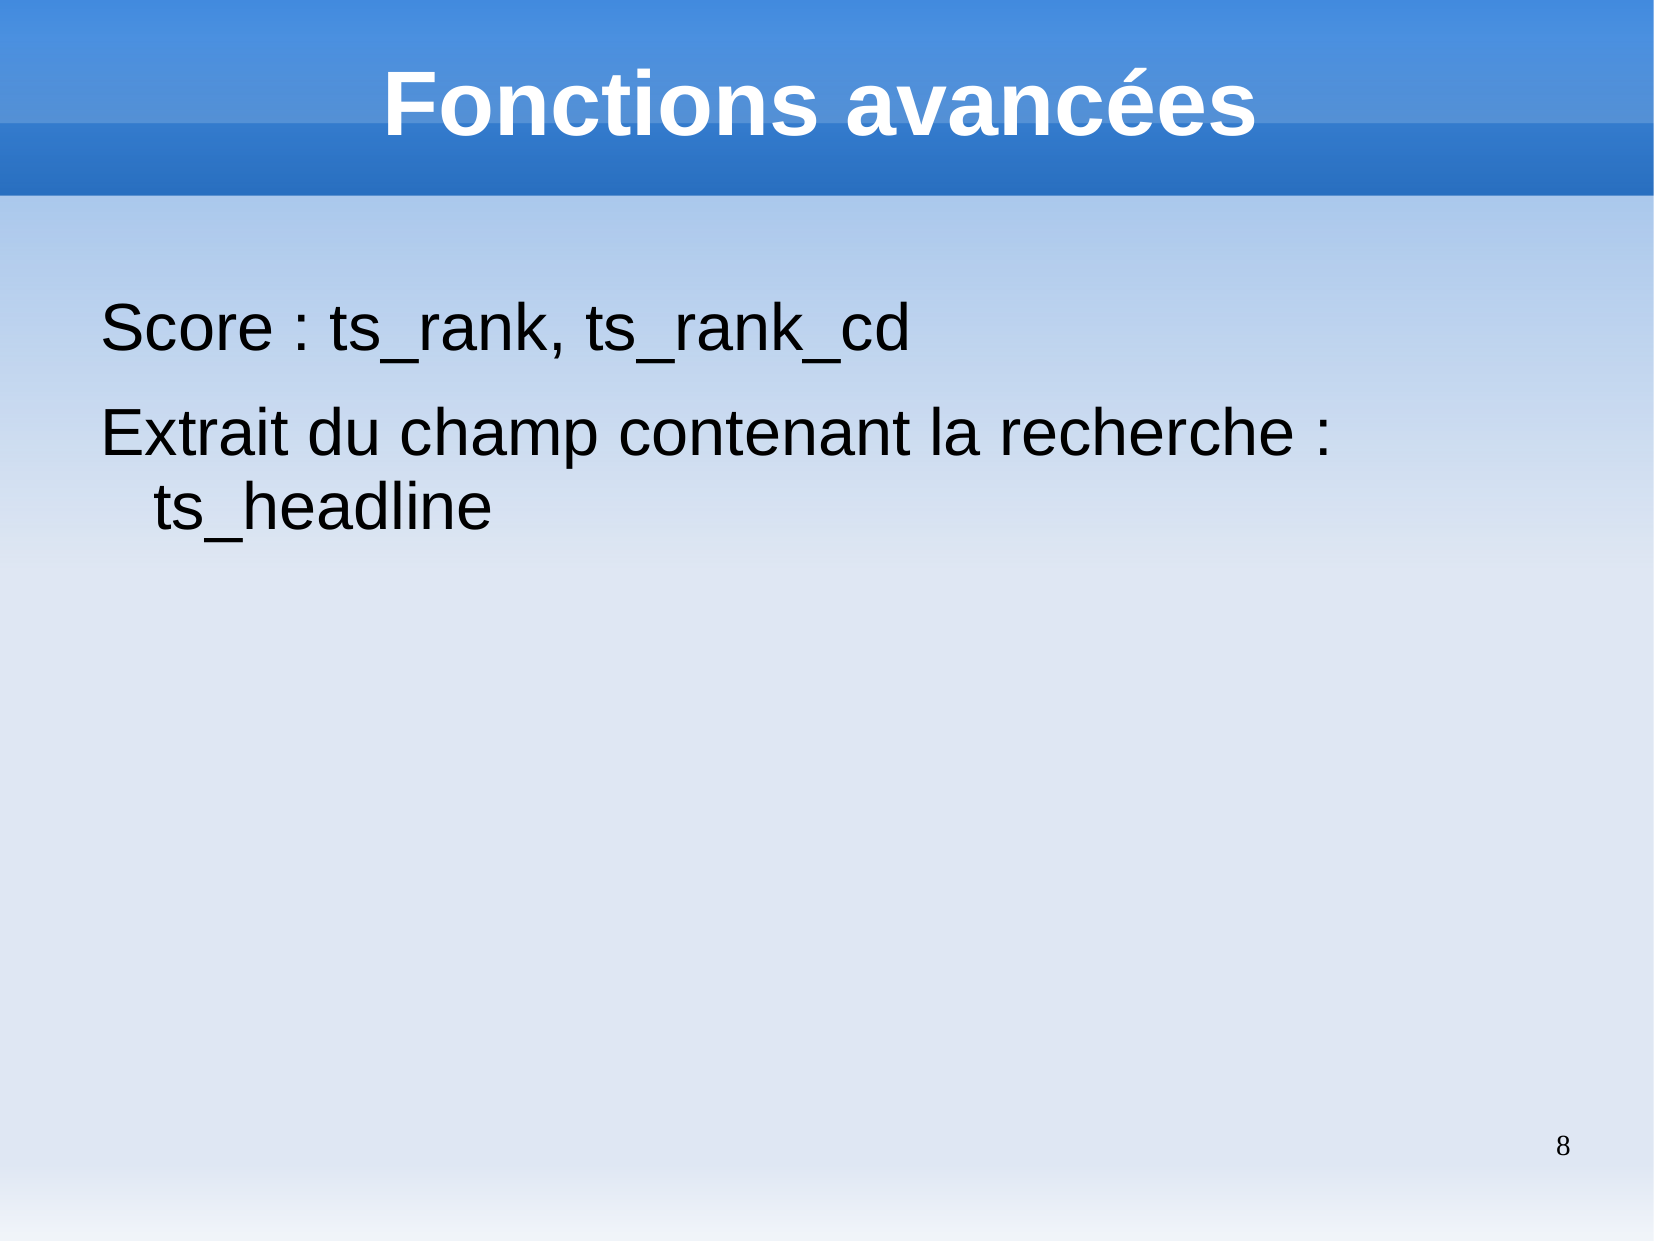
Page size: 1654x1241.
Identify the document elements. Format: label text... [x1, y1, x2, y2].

picture [0, 0, 1654, 1241]
title Fonctions avancées [76, 7, 1565, 200]
list Score : ts_rank, ts_rank_cd Extrait du champ contenant la recherche : ts_headline [82, 290, 1571, 1094]
